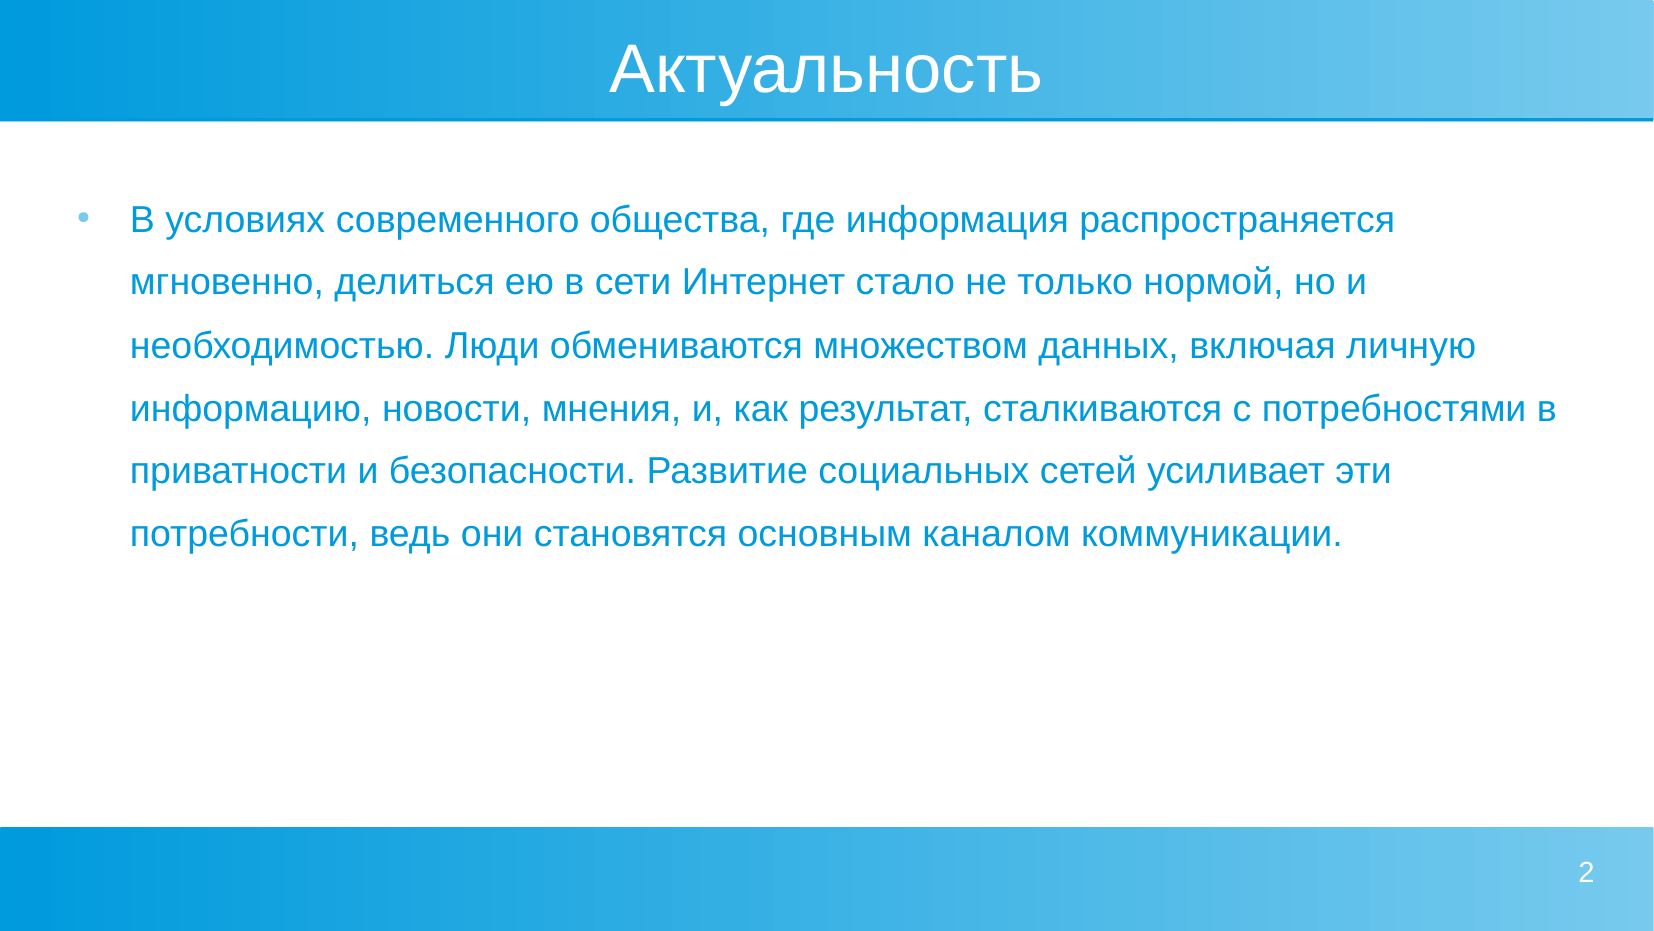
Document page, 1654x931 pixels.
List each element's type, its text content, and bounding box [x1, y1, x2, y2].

title Актуальность [59, 29, 1595, 108]
list В условиях современного общества, где информация распространяется мгновенно, делиться ею в сети Интернет стало не только нормой, но и необходимостью. Люди обмениваются множеством данных, включая личную информацию, новости, мнения, и, как результат, сталкиваются с потребностями в приватности и безопасности. Развитие социальных сетей усиливает эти потребности, ведь они становятся основным каналом коммуникации. [59, 177, 1595, 768]
